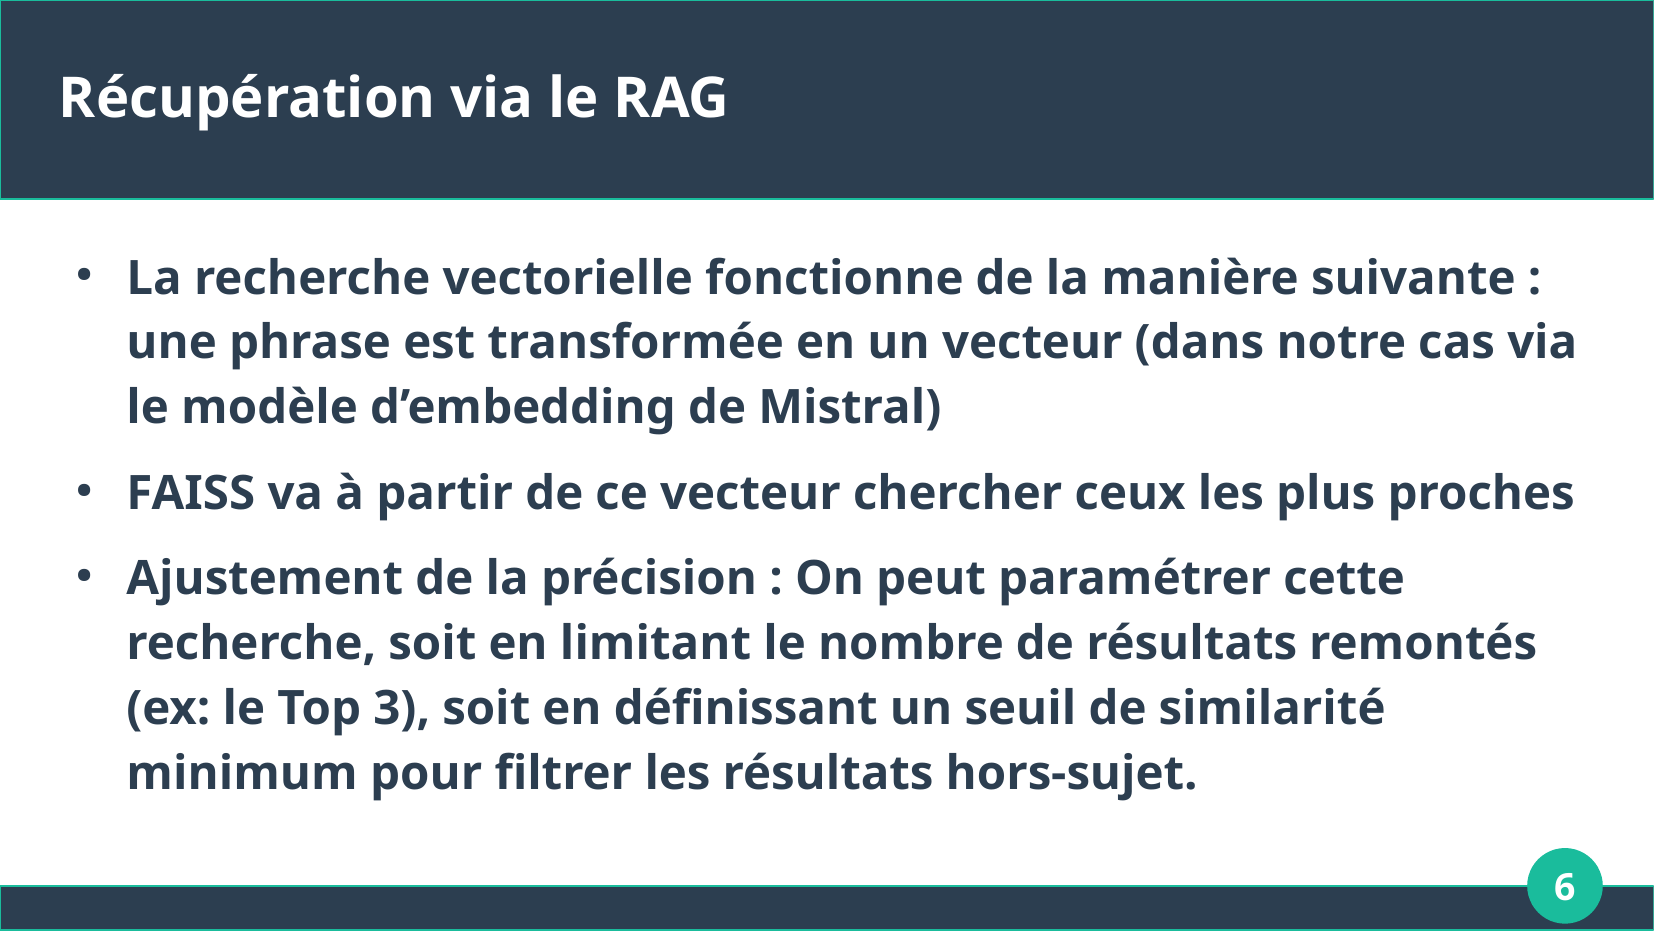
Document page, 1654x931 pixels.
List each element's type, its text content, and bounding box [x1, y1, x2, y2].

title Récupération via le RAG [59, 37, 1595, 155]
list La recherche vectorielle fonctionne de la manière suivante : une phrase est transformée en un vecteur (dans notre cas via le modèle d’embedding de Mistral) FAISS va à partir de ce vecteur chercher ceux les plus proches Ajustement de la précision : On peut paramétrer cette recherche, soit en limitant le nombre de résultats remontés (ex: le Top 3), soit en définissant un seuil de similarité minimum pour filtrer les résultats hors-sujet. [59, 243, 1595, 864]
